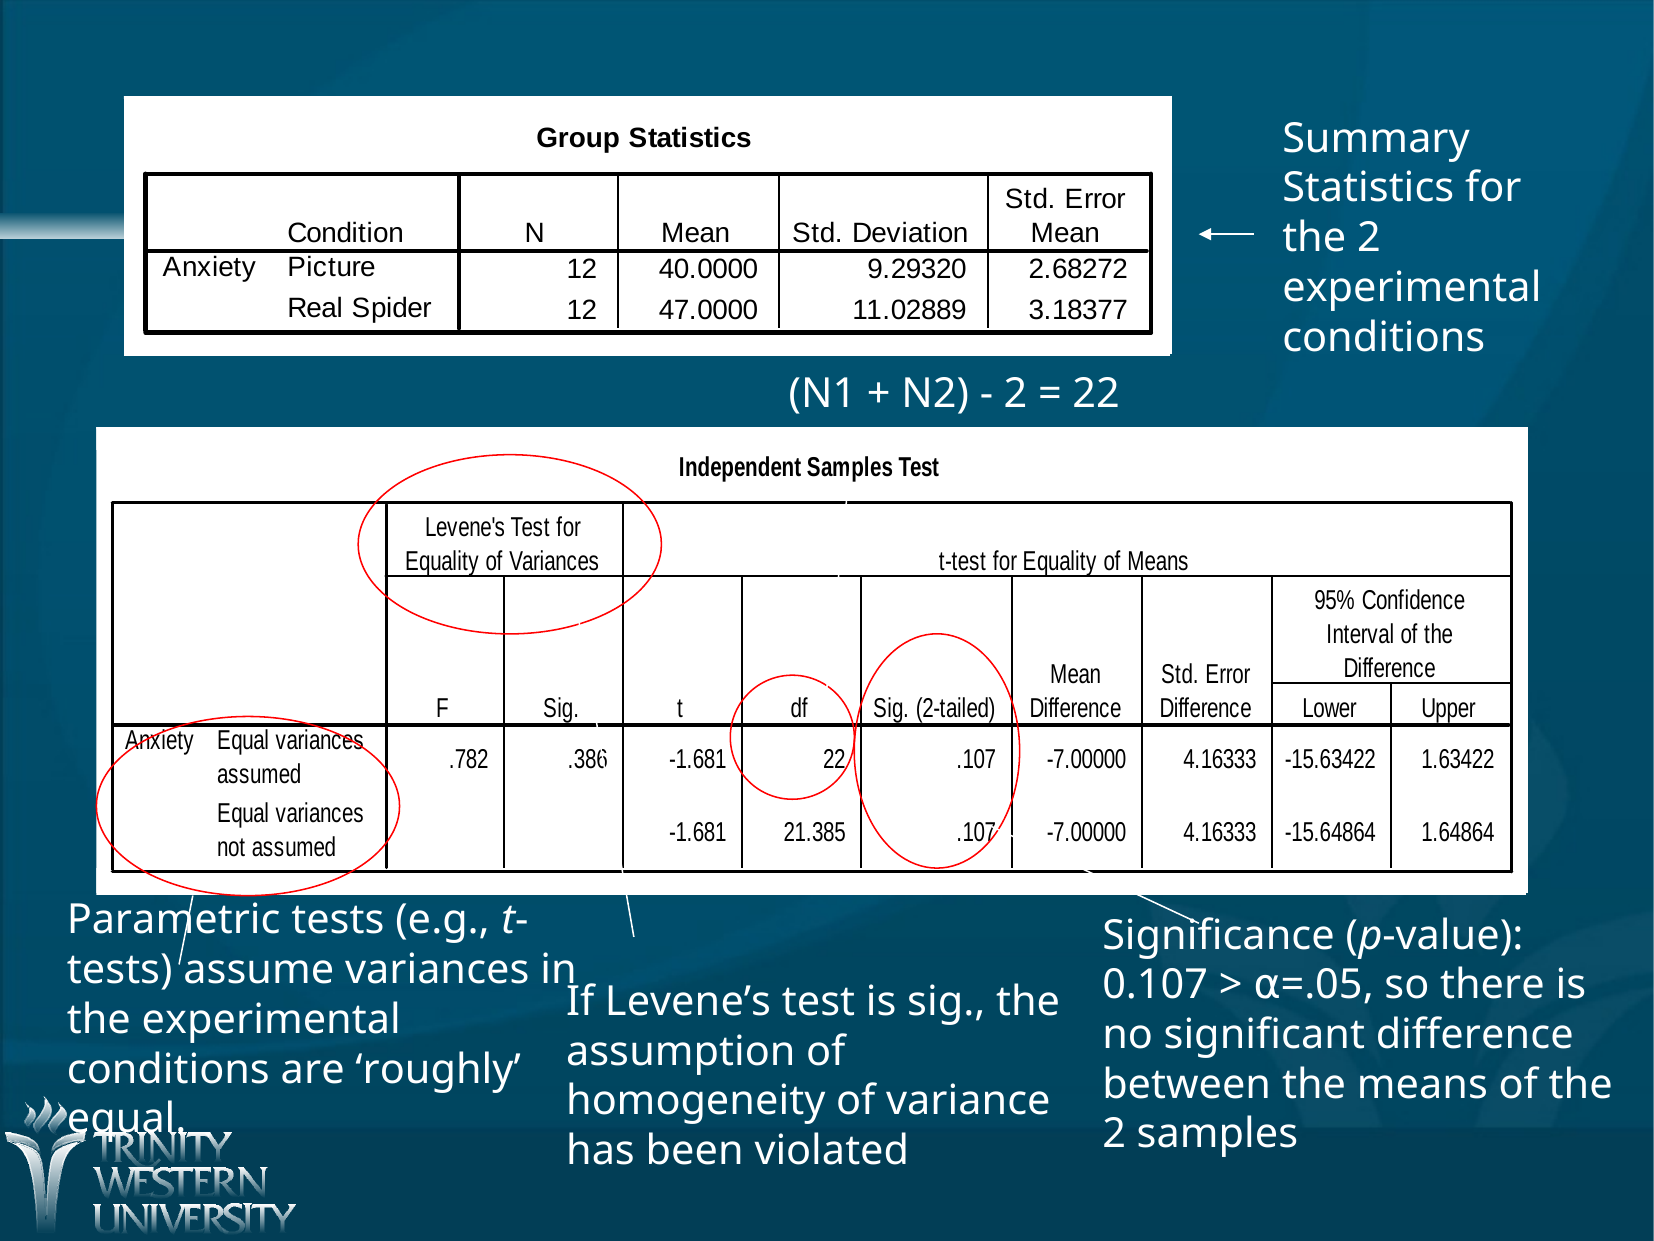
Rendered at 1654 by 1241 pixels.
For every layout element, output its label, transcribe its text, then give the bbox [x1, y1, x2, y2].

picture [359, 456, 660, 633]
picture [38, 1227, 54, 1232]
picture [828, 428, 1540, 899]
text_box Significance (p-value): 0.107 > α=.05, so there is no significant difference between the means of the 2 samples [1087, 899, 1654, 1165]
picture [97, 822, 168, 884]
text_box Parametric tests (e.g., t-tests) assume variances in the experimental conditions are ‘roughly’ equal. [52, 884, 601, 1199]
picture [732, 676, 853, 798]
picture [97, 428, 1132, 894]
picture [1533, 738, 1539, 750]
picture [98, 718, 398, 884]
text_box (N1 + N2) - 2 = 22 [773, 358, 1136, 424]
picture [123, 97, 1171, 355]
picture [856, 635, 1018, 867]
text_box Summary Statistics for the 2 experimental conditions [1267, 102, 1585, 368]
text_box If Levene’s test is sig., the assumption of homogeneity of variance has been violated [551, 966, 1117, 1181]
picture [1558, 776, 1565, 800]
